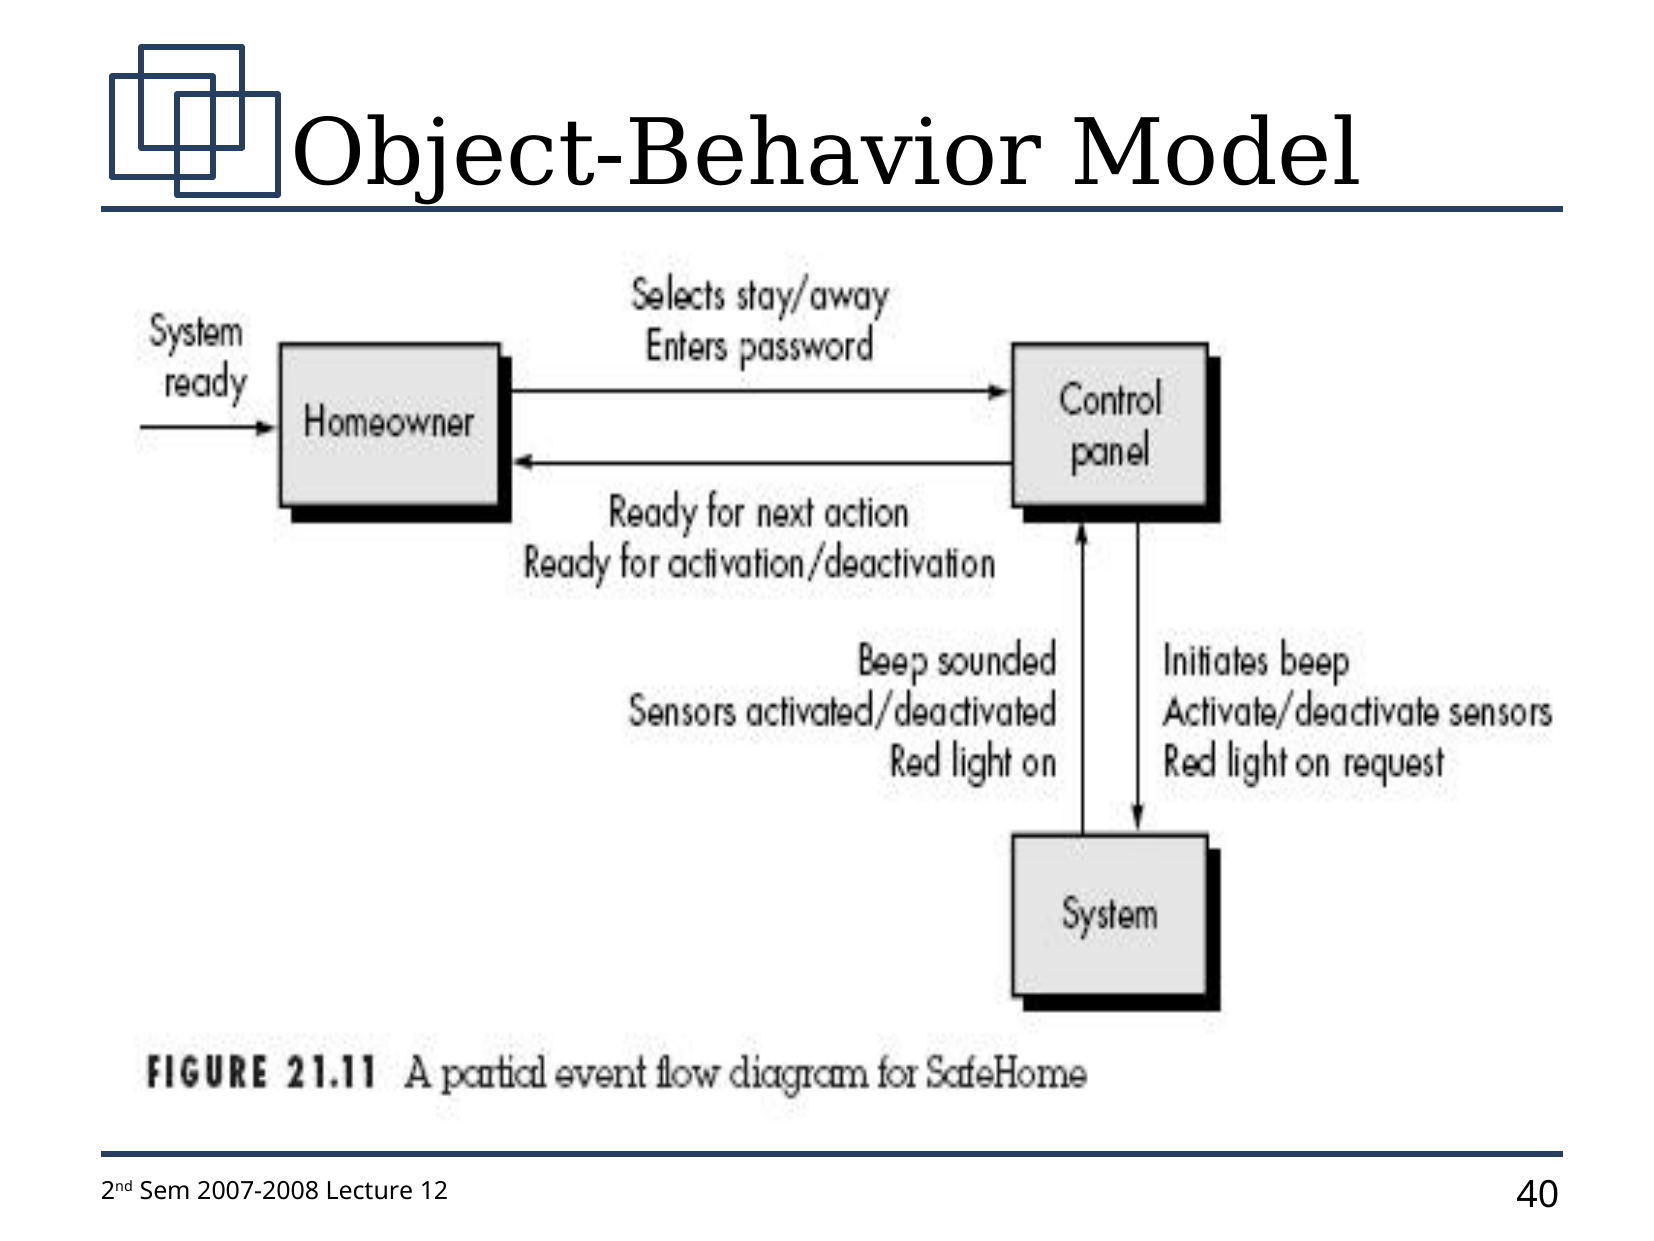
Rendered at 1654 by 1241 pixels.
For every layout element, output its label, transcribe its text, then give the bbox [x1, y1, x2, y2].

picture [112, 224, 1576, 1126]
title Object-Behavior Model [82, 49, 1571, 257]
